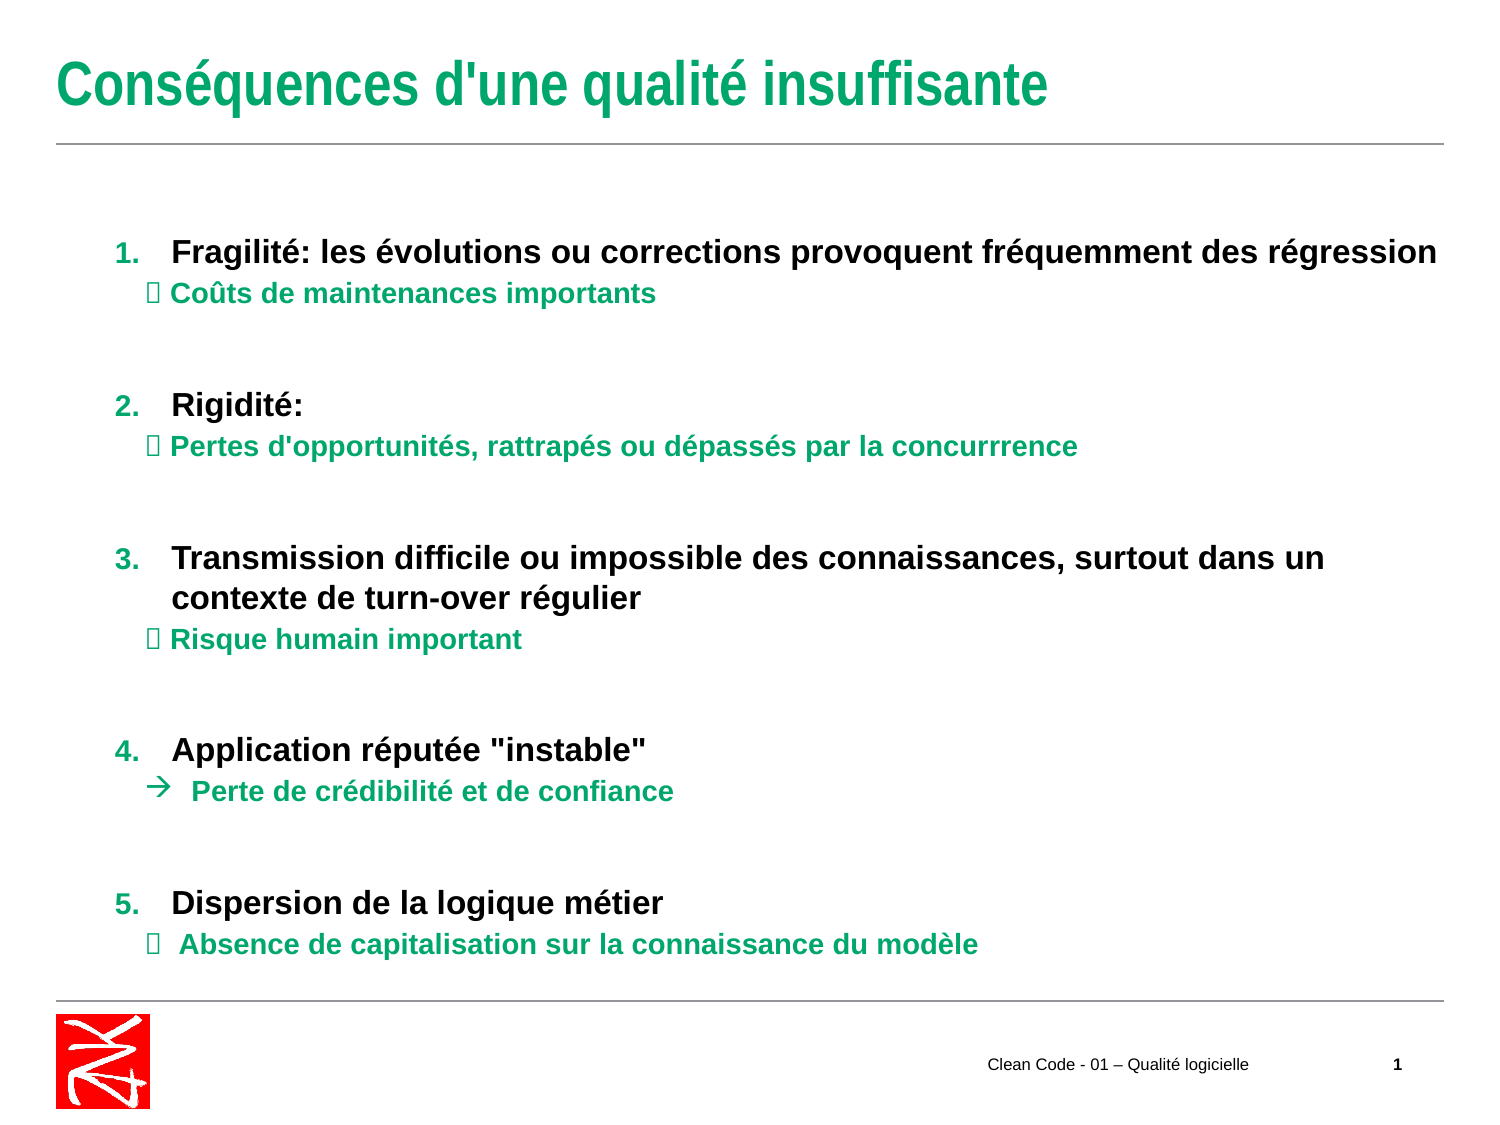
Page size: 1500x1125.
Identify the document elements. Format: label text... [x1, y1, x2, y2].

slide_number <number> [1372, 1049, 1403, 1079]
title Conséquences d'une qualité insuffisante [56, 18, 1444, 142]
footer Clean Code - 01 – Qualité logicielle [919, 1049, 1250, 1079]
list Fragilité: les évolutions ou corrections provoquent fréquemment des régression  Coûts de maintenances importants Rigidité:  Pertes d'opportunités, rattrapés ou dépassés par la concurrrence Transmission difficile ou impossible des connaissances, surtout dans un contexte de turn-over régulier  Risque humain important Application réputée "instable" Perte de crédibilité et de confiance Dispersion de la logique métier  Absence de capitalisation sur la connaissance du modèle [56, 186, 1444, 972]
picture [55, 1014, 151, 1109]
